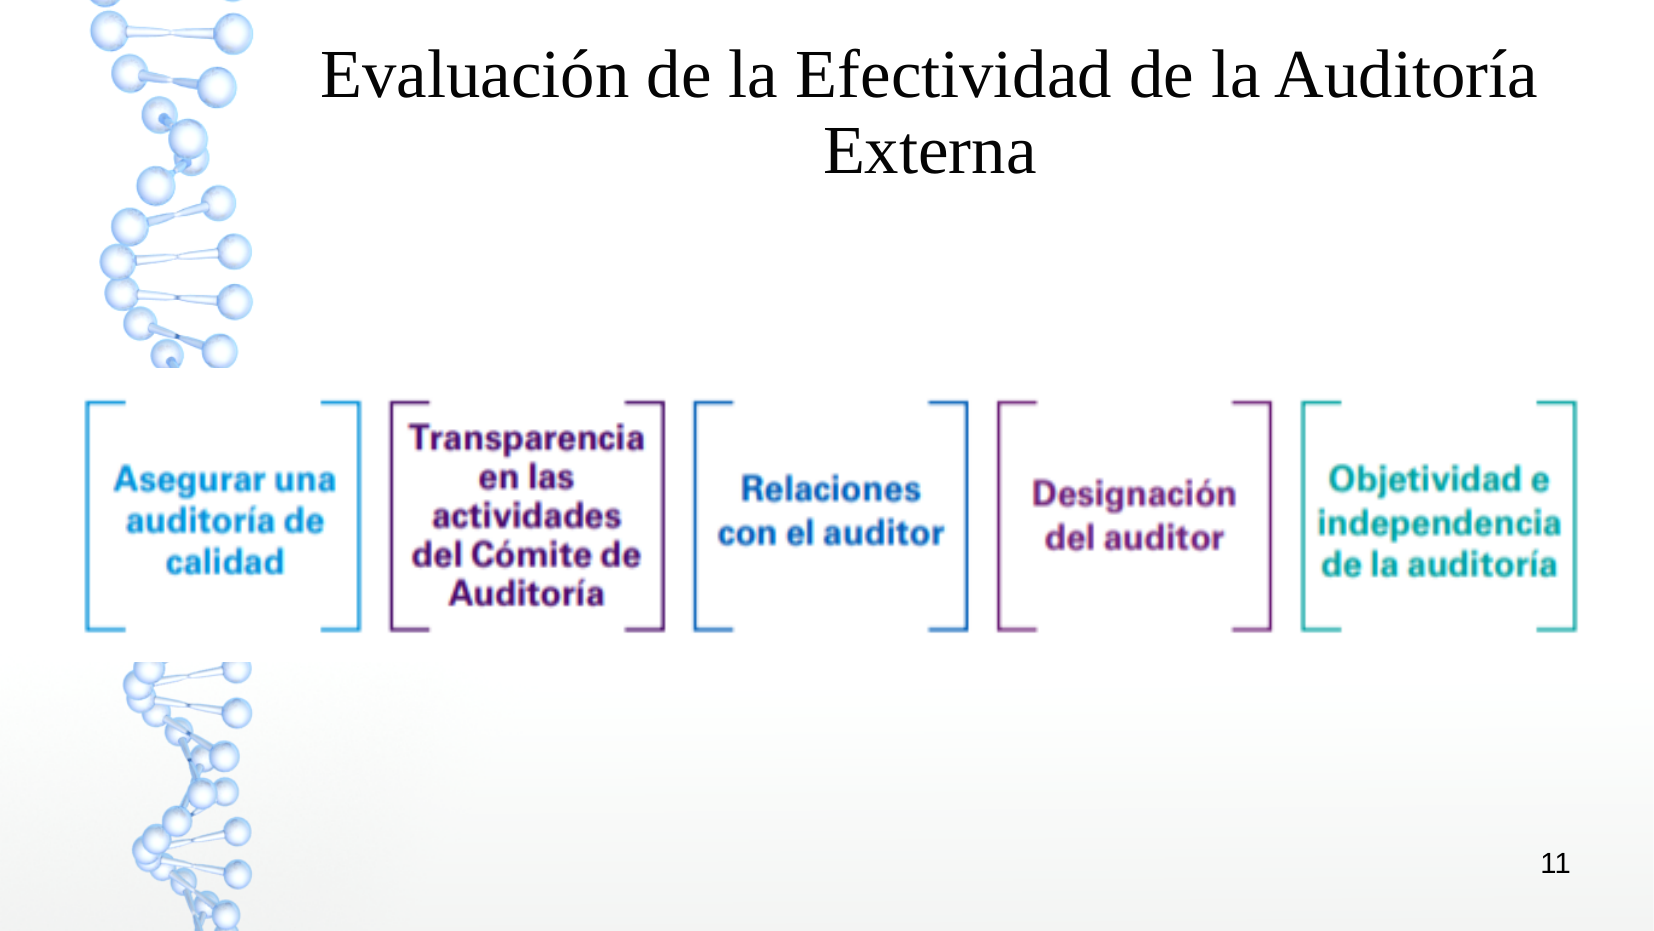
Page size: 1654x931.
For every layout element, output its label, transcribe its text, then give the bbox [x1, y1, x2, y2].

title Evaluación de la Efectividad de la Auditoría Externa [265, 35, 1595, 189]
picture [0, 0, 1654, 931]
